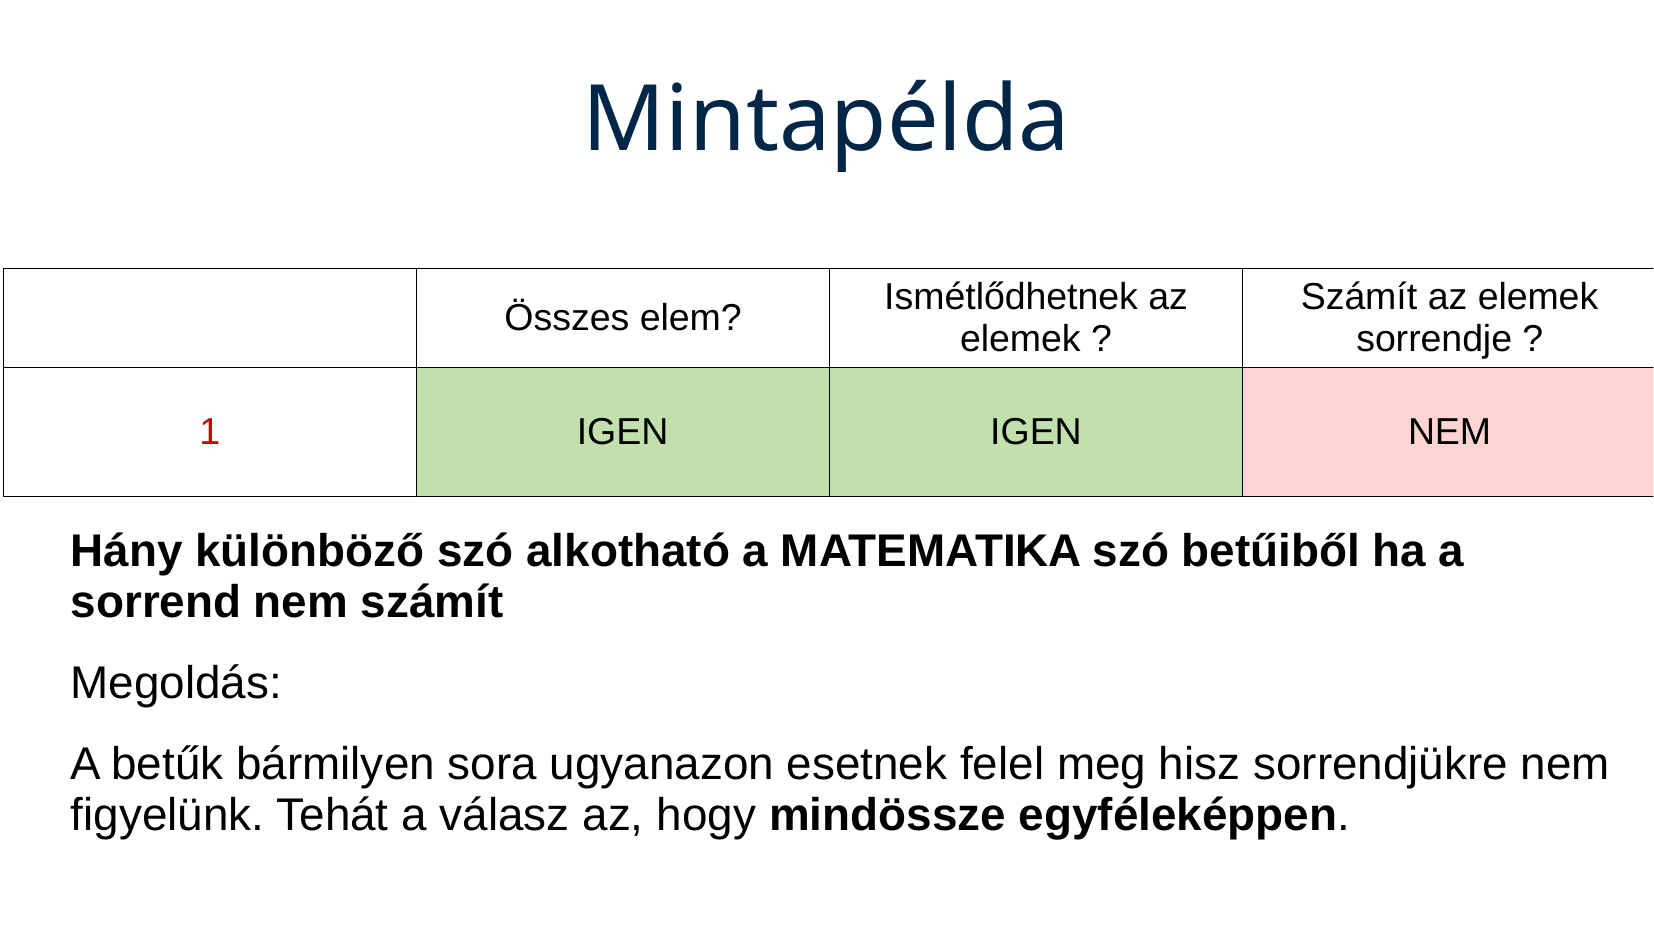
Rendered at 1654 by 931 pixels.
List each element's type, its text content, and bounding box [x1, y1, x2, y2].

table_cell 1 [4, 368, 416, 496]
table_cell NEM [1243, 368, 1654, 496]
table_cell IGEN [830, 368, 1242, 496]
table_cell IGEN [417, 368, 829, 496]
title Mintapélda [82, 37, 1571, 193]
list Hány különböző szó alkotható a MATEMATIKA szó betűiből ha a sorrend nem számít Megoldás: A betűk bármilyen sora ugyanazon esetnek felel meg hisz sorrendjükre nem figyelünk. Tehát a válasz az, hogy mindössze egyféleképpen. [0, 525, 1621, 908]
table_header Összes elem? [417, 269, 829, 367]
table_header Számít az elemek sorrendje ? [1243, 269, 1654, 367]
table_header [4, 269, 416, 367]
table_header Ismétlődhetnek az elemek ? [830, 269, 1242, 367]
